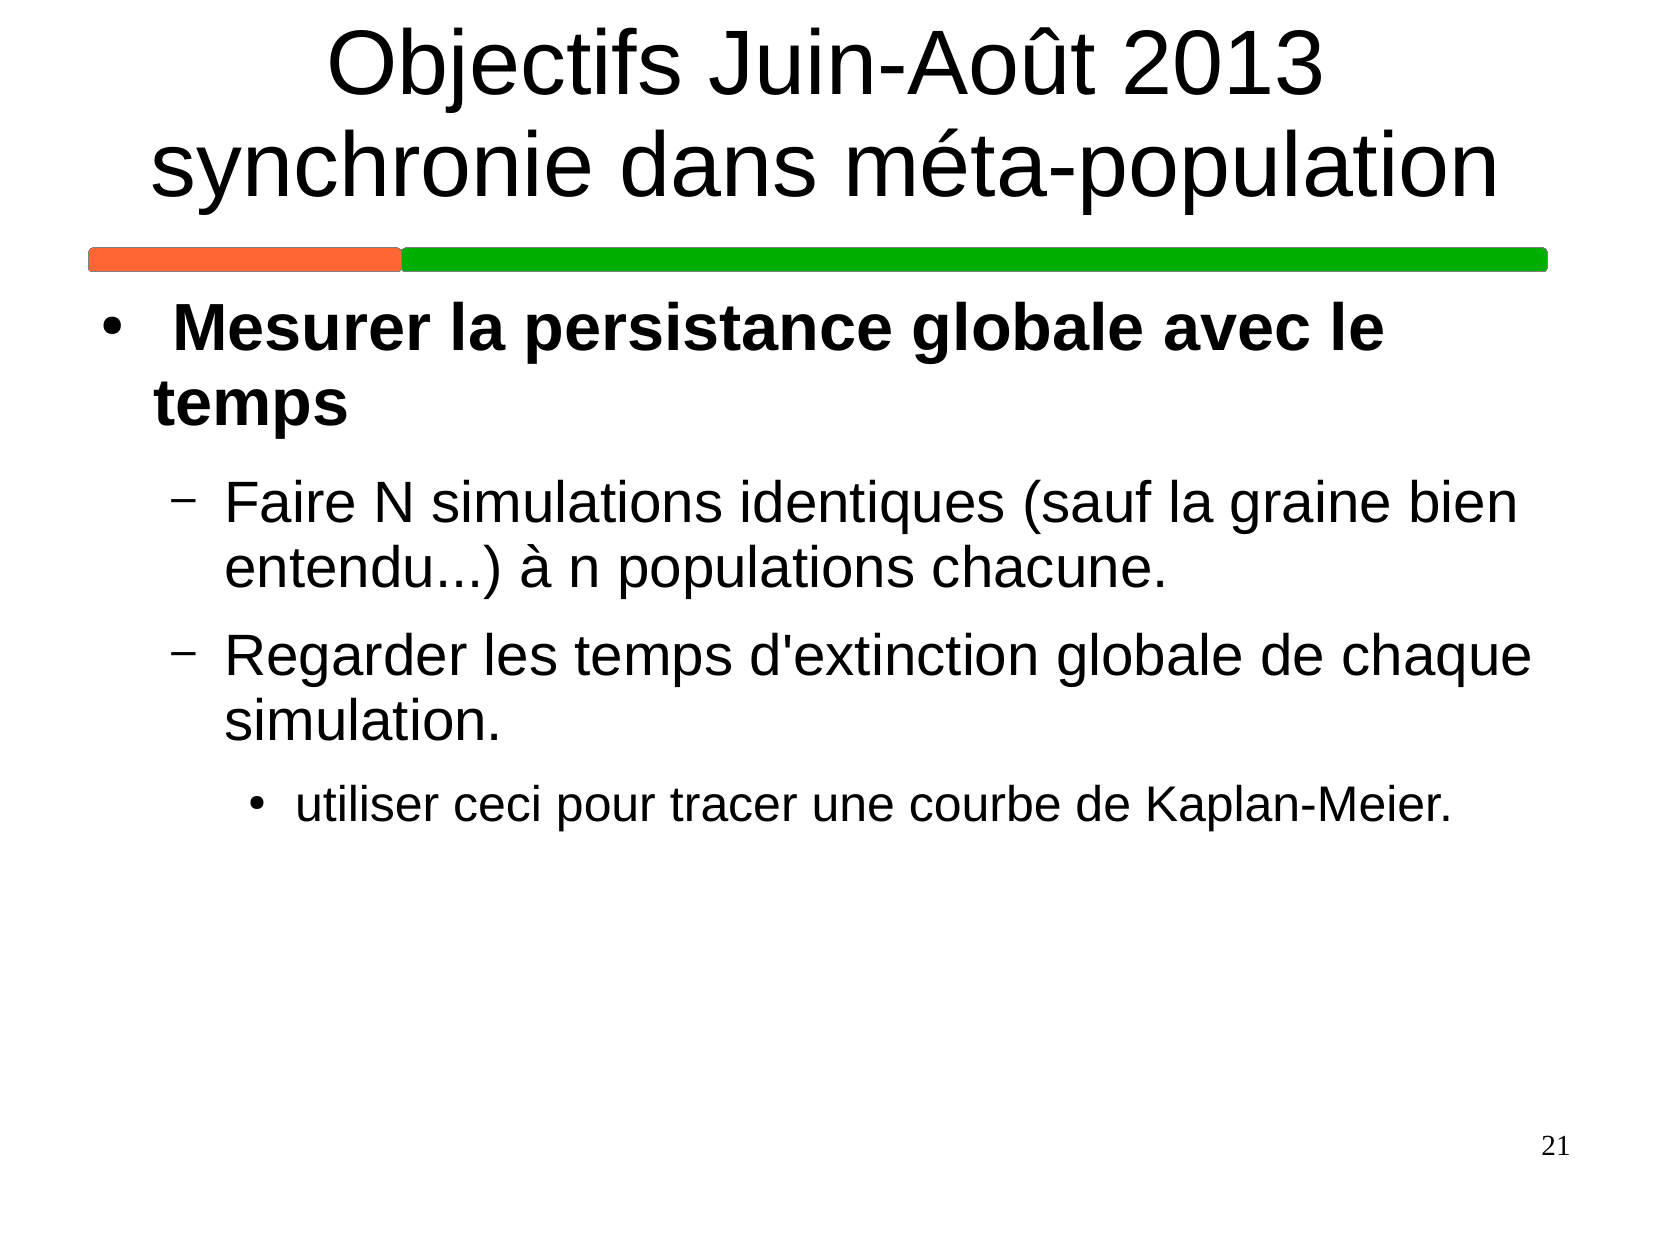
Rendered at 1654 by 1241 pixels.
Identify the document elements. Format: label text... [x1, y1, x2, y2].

text_box [88, 247, 1548, 272]
list Mesurer la persistance globale avec le temps Faire N simulations identiques (sauf la graine bien entendu...) à n populations chacune. Regarder les temps d'extinction globale de chaque simulation. utiliser ceci pour tracer une courbe de Kaplan-Meier. [82, 290, 1538, 1010]
title Objectifs Juin-Août 2013 synchronie dans méta-population [82, 11, 1571, 319]
